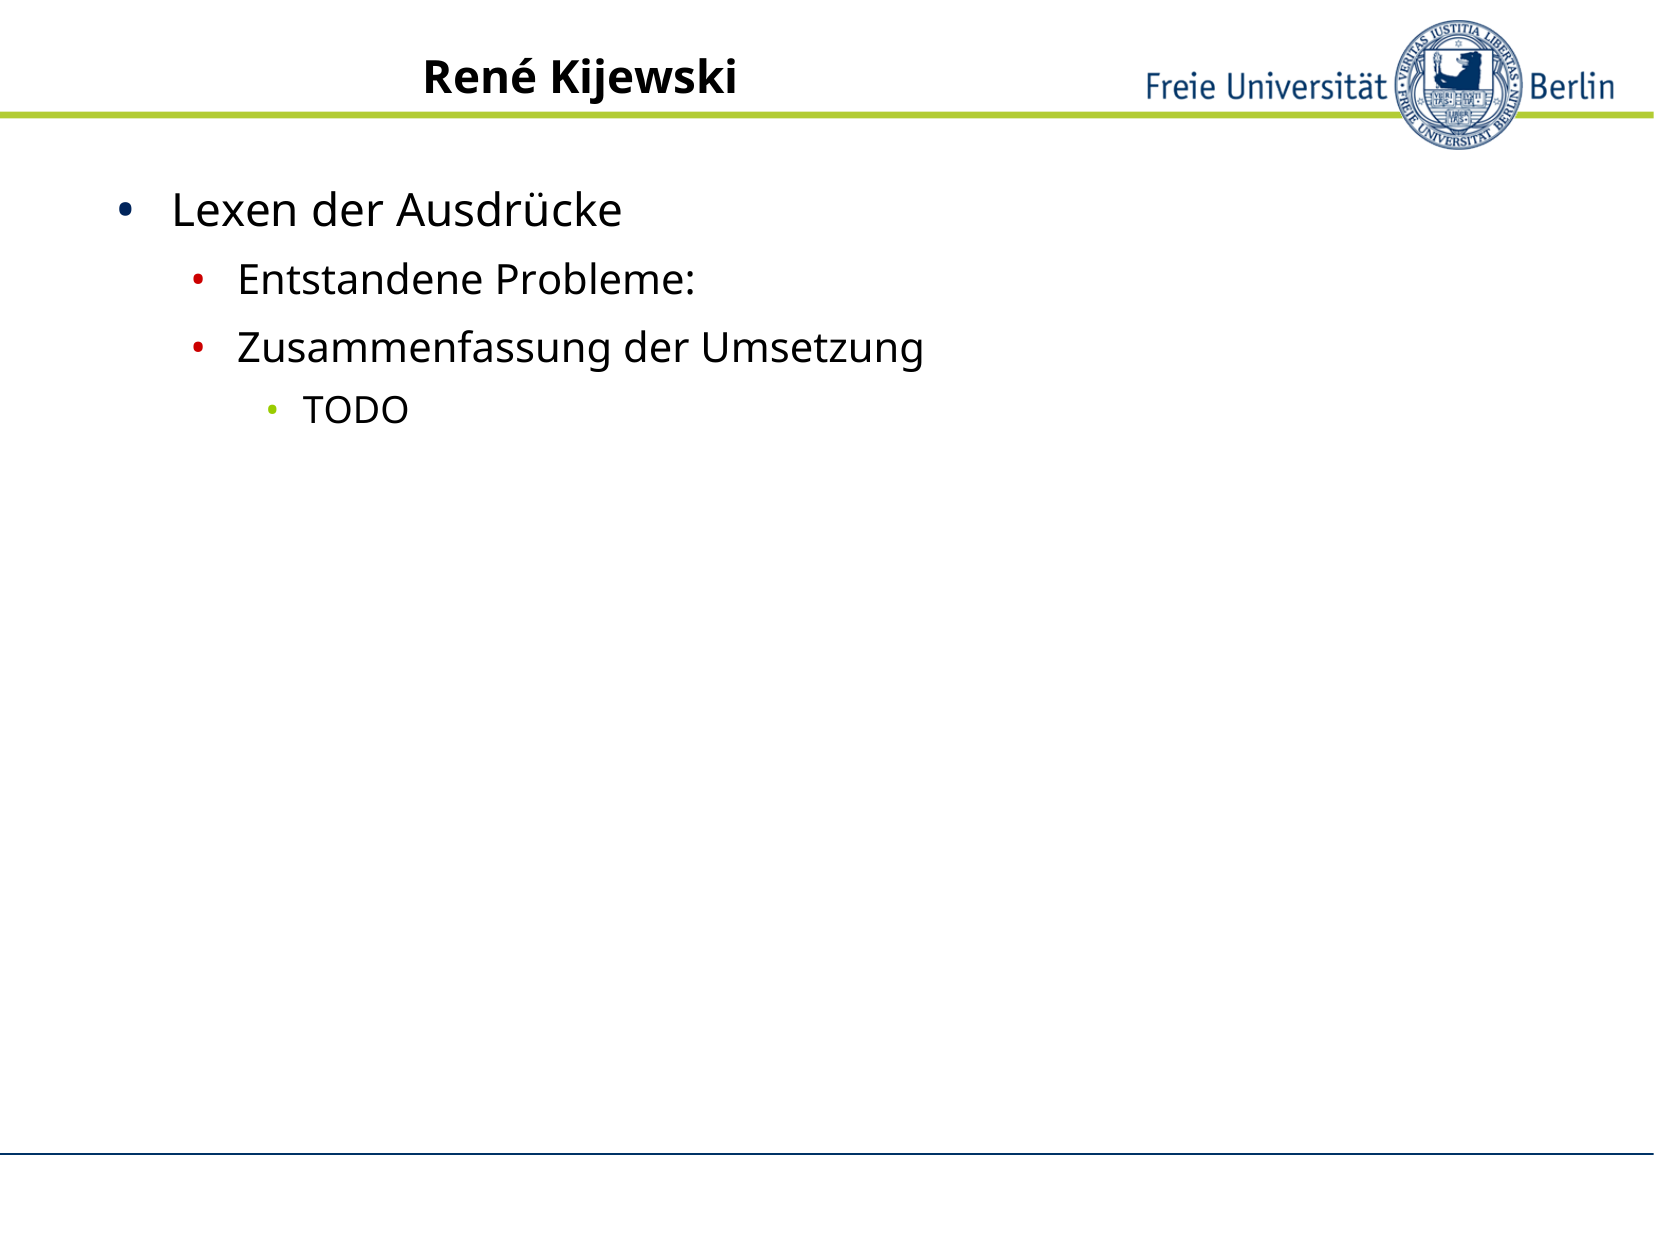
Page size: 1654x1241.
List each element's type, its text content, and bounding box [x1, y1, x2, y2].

list Lexen der Ausdrücke Entstandene Probleme: Zusammenfassung der Umsetzung TODO [115, 177, 1418, 680]
title René Kijewski [422, 0, 1654, 152]
